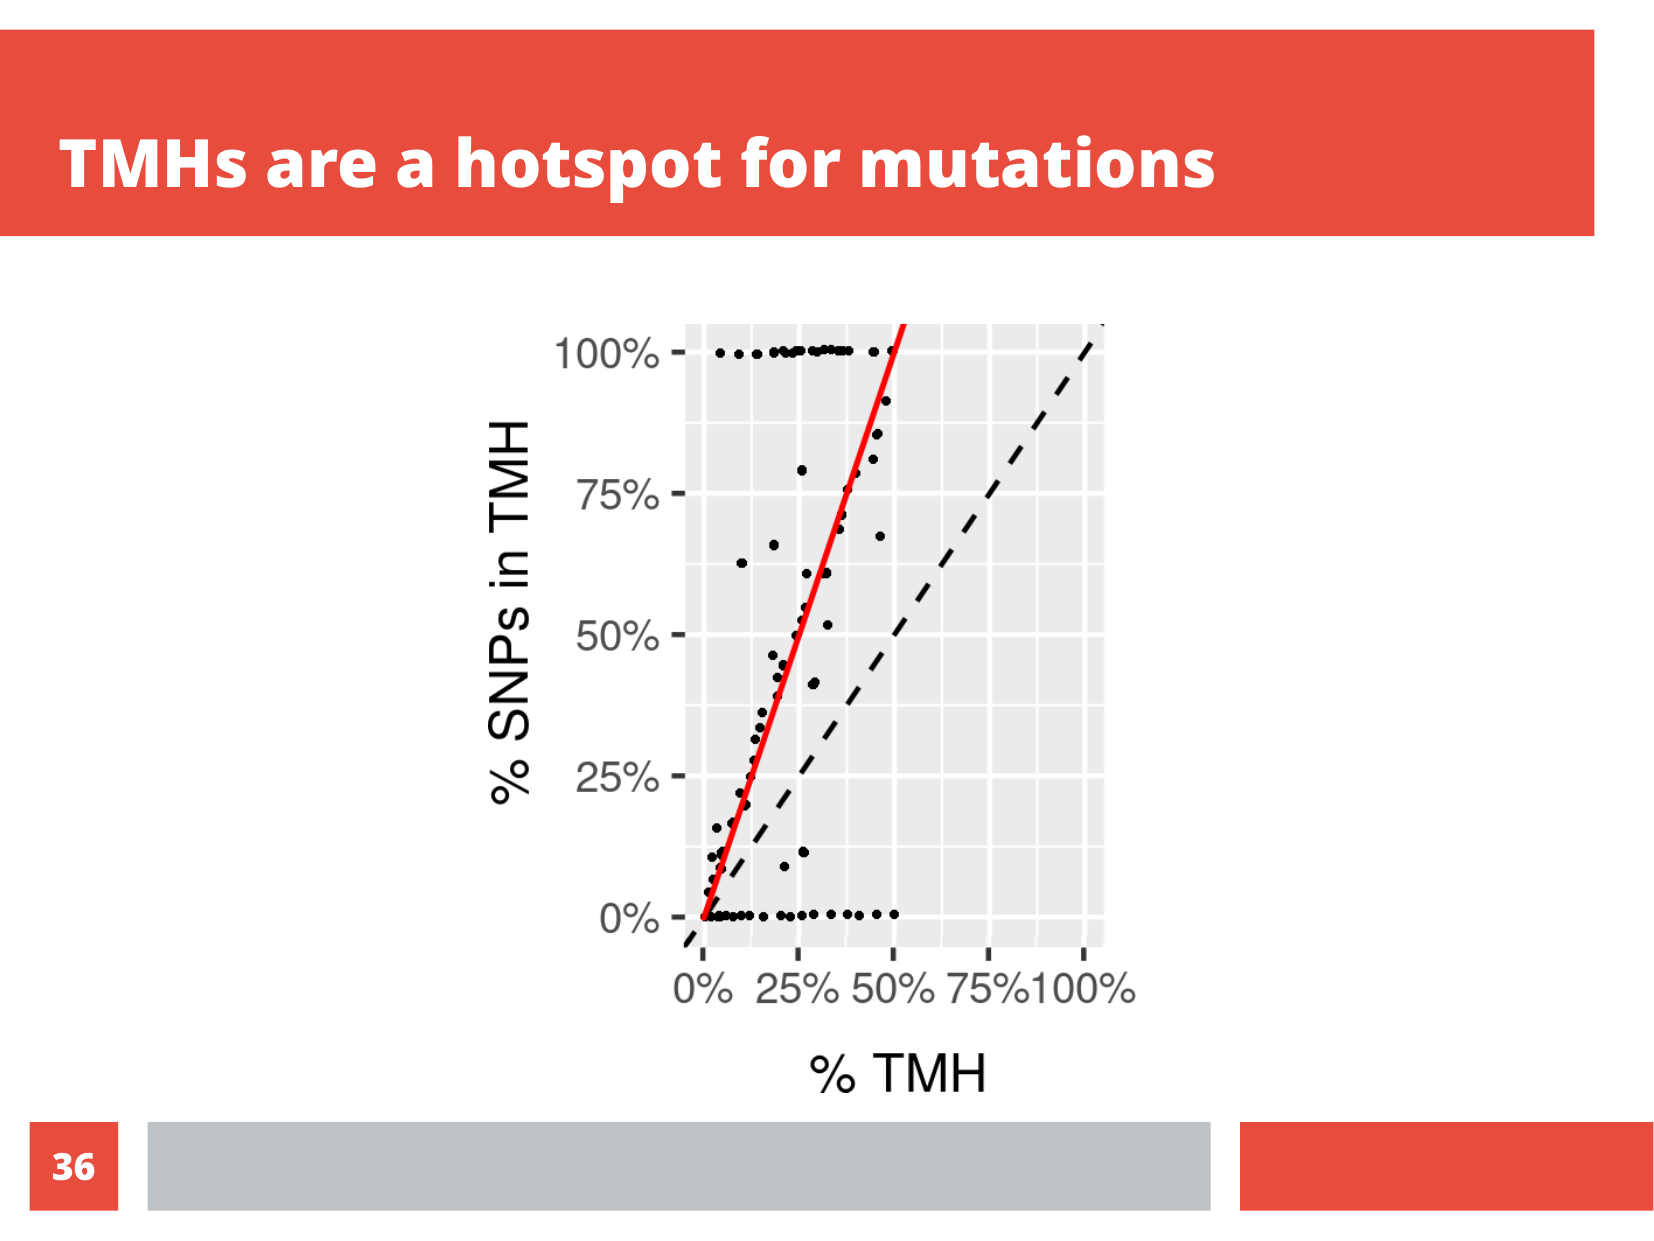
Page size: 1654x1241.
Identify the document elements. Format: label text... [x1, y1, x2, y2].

title TMHs are a hotspot for mutations [59, 59, 1595, 207]
picture [488, 324, 1136, 1093]
